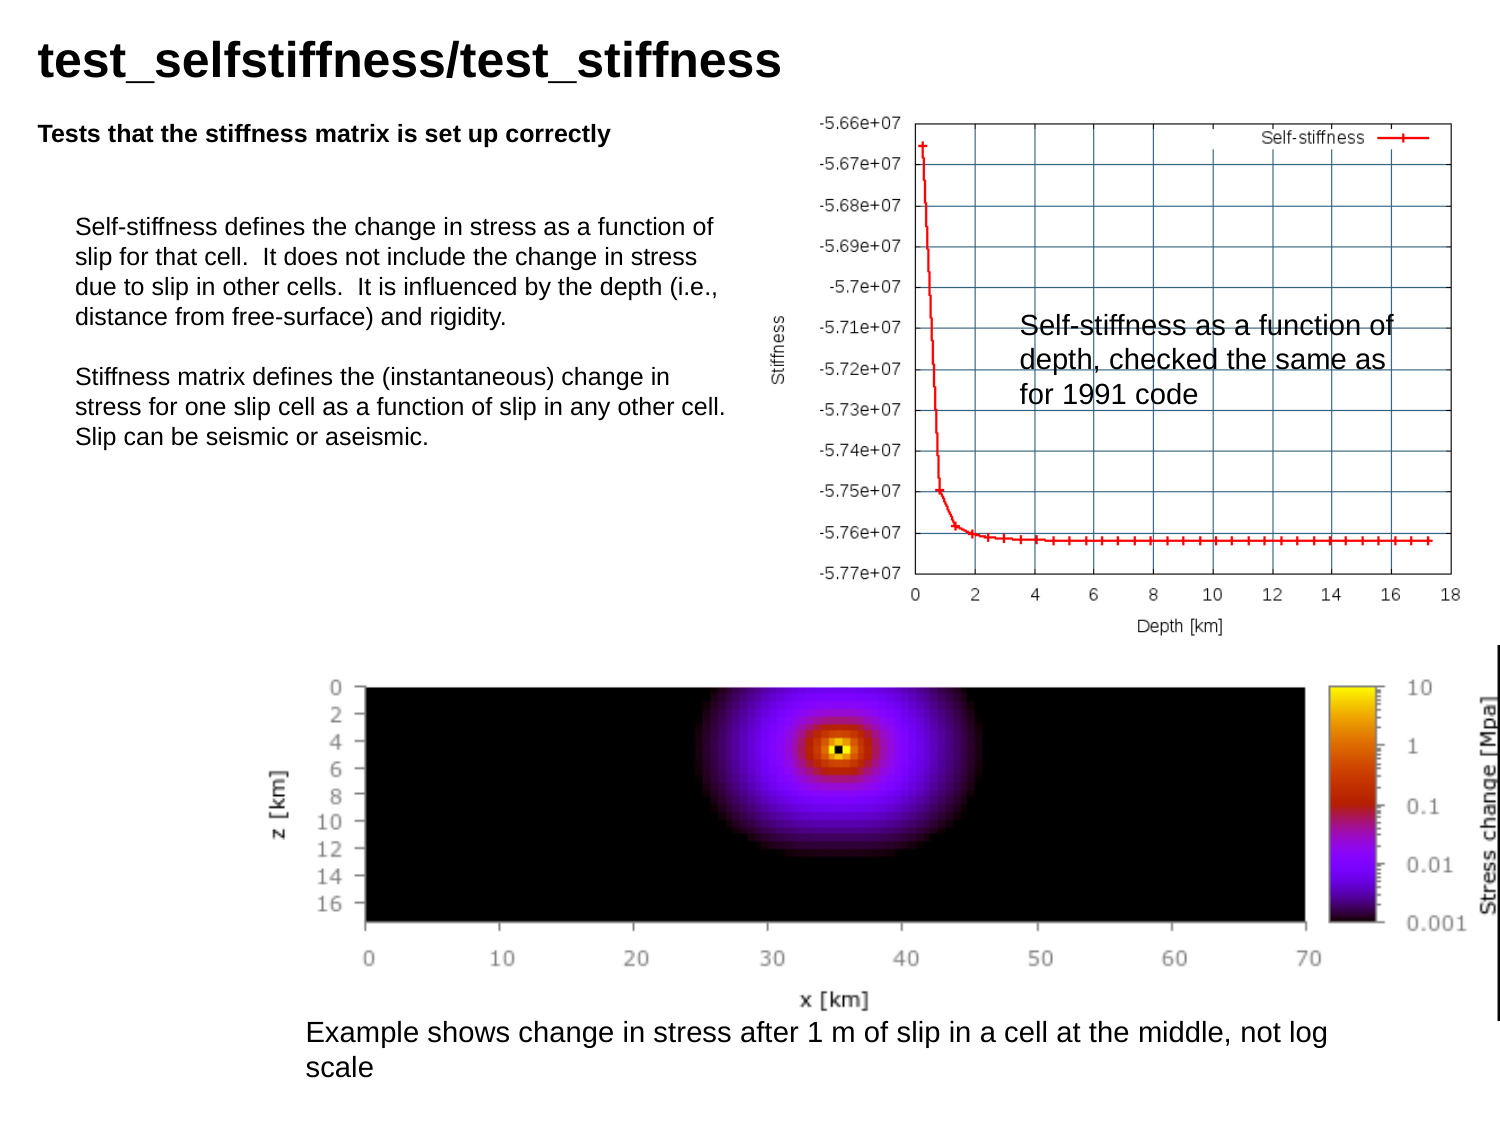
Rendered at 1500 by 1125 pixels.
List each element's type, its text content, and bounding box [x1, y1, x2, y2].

picture [766, 102, 1462, 639]
picture [254, 645, 1500, 1021]
text_box Self-stiffness as a function of depth, checked the same as for 1991 code [1004, 290, 1424, 405]
text_box Example shows change in stress after 1 m of slip in a cell at the middle, not log scale [290, 997, 1373, 1076]
title test_selfstiffness/test_stiffness [22, 25, 1373, 102]
text_box Self-stiffness defines the change in stress as a function of slip for that cell. It does not include the change in stress due to slip in other cells. It is influenced by the depth (i.e., distance from free-surface) and rigidity. Stiffness matrix defines the (instantaneous) change in stress for one slip cell as a function of slip in any other cell. Slip can be seismic or aseismic. [60, 195, 751, 555]
list Tests that the stiffness matrix is set up correctly [22, 102, 766, 376]
